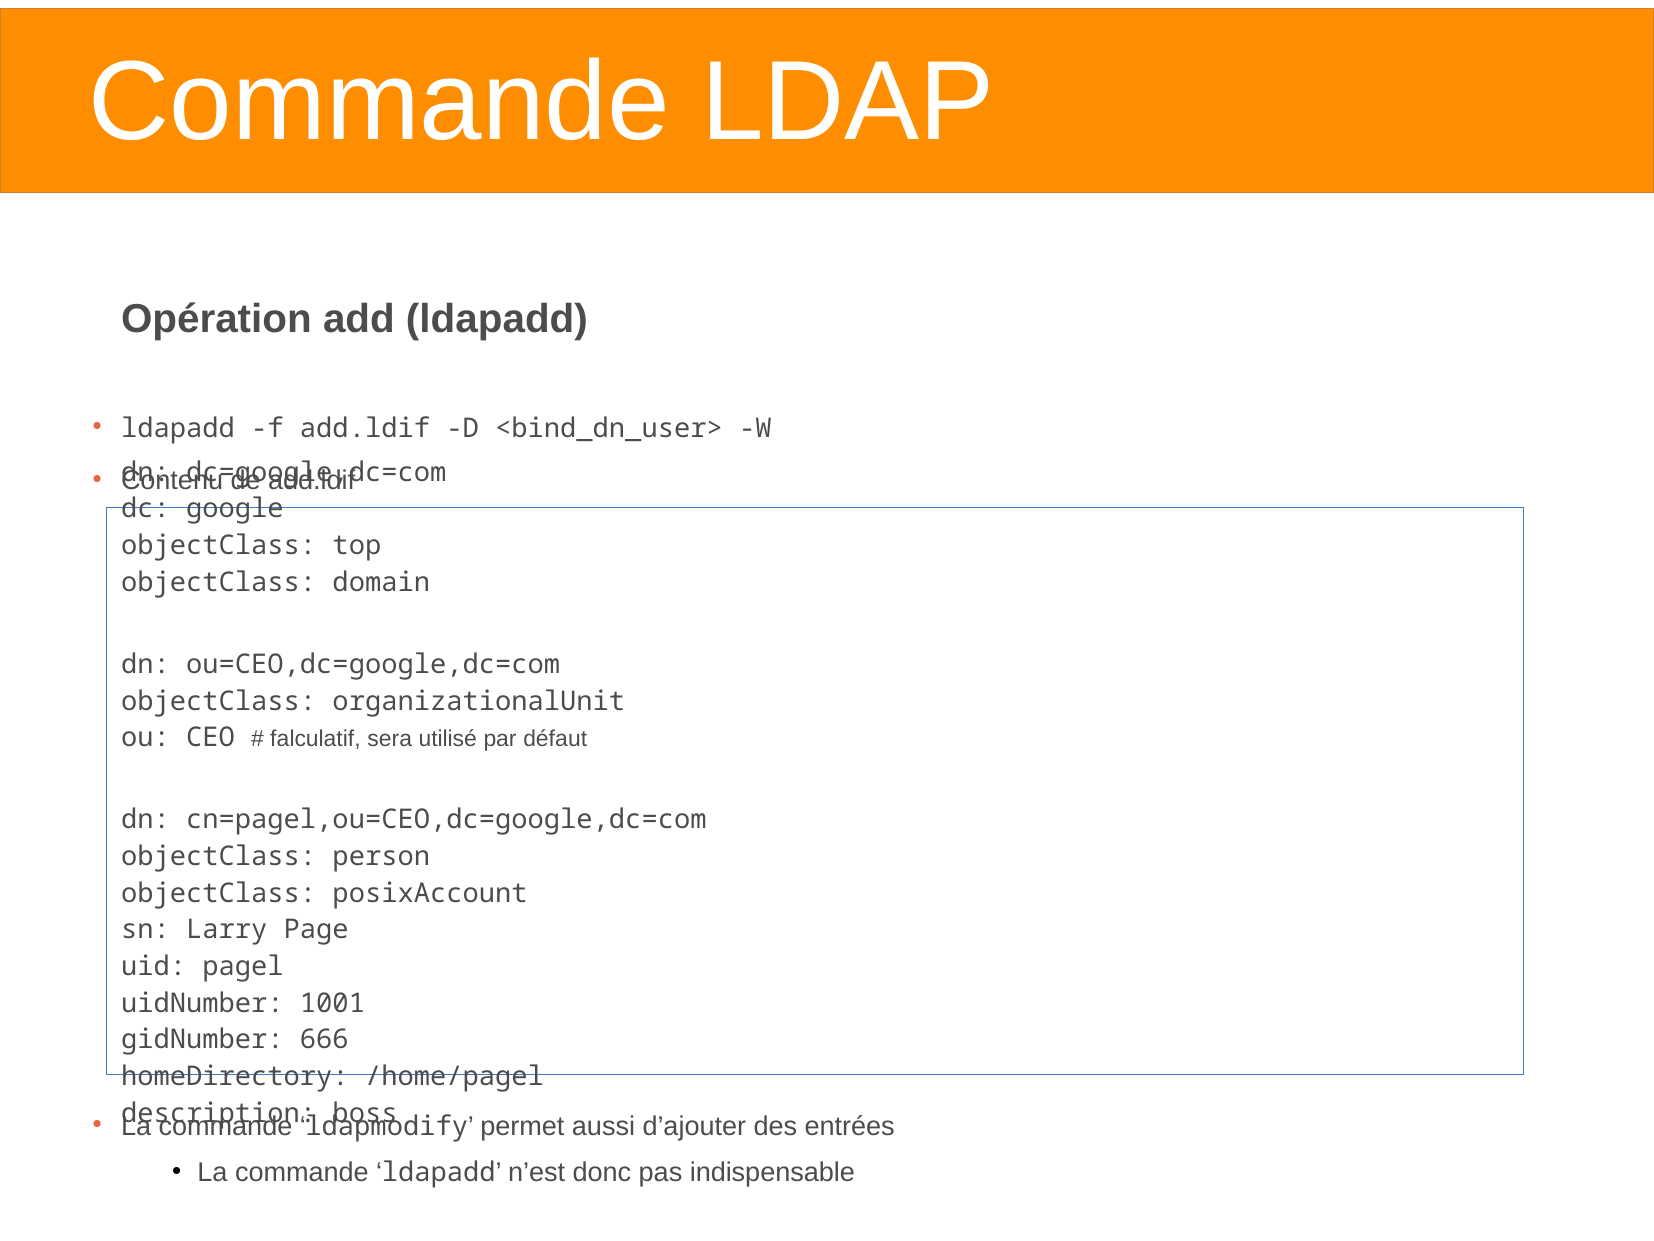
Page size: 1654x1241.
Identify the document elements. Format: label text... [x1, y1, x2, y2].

list Opération add (ldapadd) ldapadd -f add.ldif -D <bind_dn_user> -W Contenu de add.ldif La commande ‘ldapmodify’ permet aussi d’ajouter des entrées La commande ‘ldapadd’ n’est donc pas indispensable [82, 295, 1571, 1193]
text_box dn: dc=google,dc=com dc: google objectClass: top objectClass: domain dn: ou=CEO,dc=google,dc=com objectClass: organizationalUnit ou: CEO # falculatif, sera utilisé par défaut dn: cn=pagel,ou=CEO,dc=google,dc=com objectClass: person objectClass: posixAccount sn: Larry Page uid: pagel uidNumber: 1001 gidNumber: 666 homeDirectory: /home/pagel description: boss [106, 507, 1524, 1075]
title Commande LDAP [0, 8, 1654, 193]
